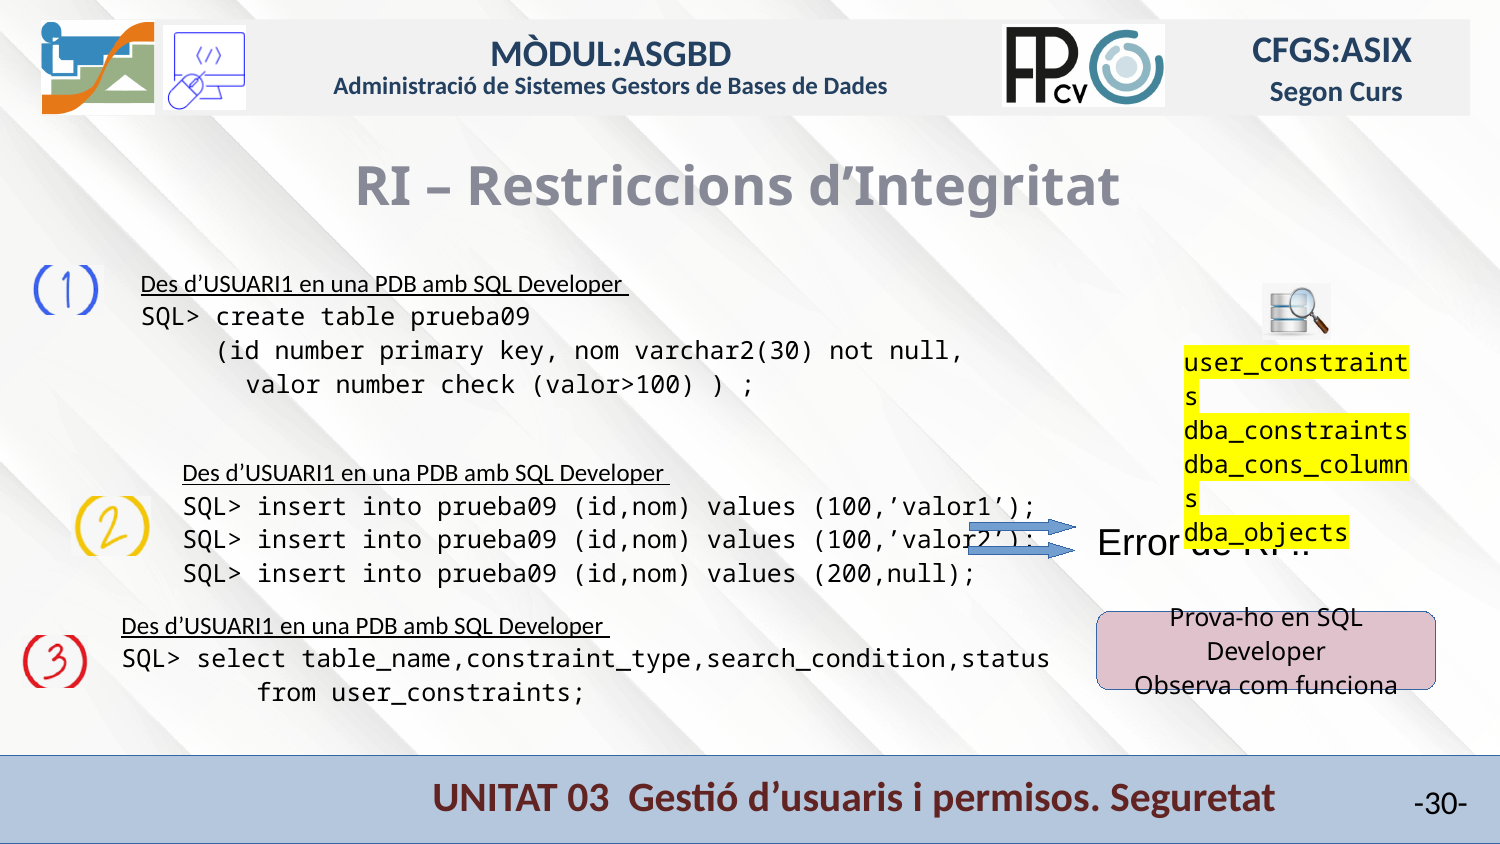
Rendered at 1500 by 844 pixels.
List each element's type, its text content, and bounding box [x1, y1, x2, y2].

text_box Des d’USUARI1 en una PDB amb SQL Developer SQL> insert into prueba09 (id,nom) values (100,’valor1’); SQL> insert into prueba09 (id,nom) values (100,’valor2’); SQL> insert into prueba09 (id,nom) values (200,null); [167, 455, 1164, 571]
text_box Prova-ho en SQL Developer Observa com funciona [1096, 611, 1436, 690]
text_box user_constraints dba_constraints dba_cons_columns dba_objects [1169, 337, 1438, 453]
text_box [969, 519, 1076, 535]
title RI – Restriccions d’Integritat [236, 151, 1240, 246]
text_box Des d’USUARI1 en una PDB amb SQL Developer SQL> select table_name,constraint_type,search_condition,status from user_constraints; [106, 608, 1211, 704]
text_box Des d’USUARI1 en una PDB amb SQL Developer SQL> create table prueba09 (id number primary key, nom varchar2(30) not null, valor number check (valor>100) ) ; [125, 266, 983, 457]
text_box [968, 542, 1075, 559]
picture [0, 0, 1500, 755]
text_box Error de RI !! [1082, 513, 1364, 571]
